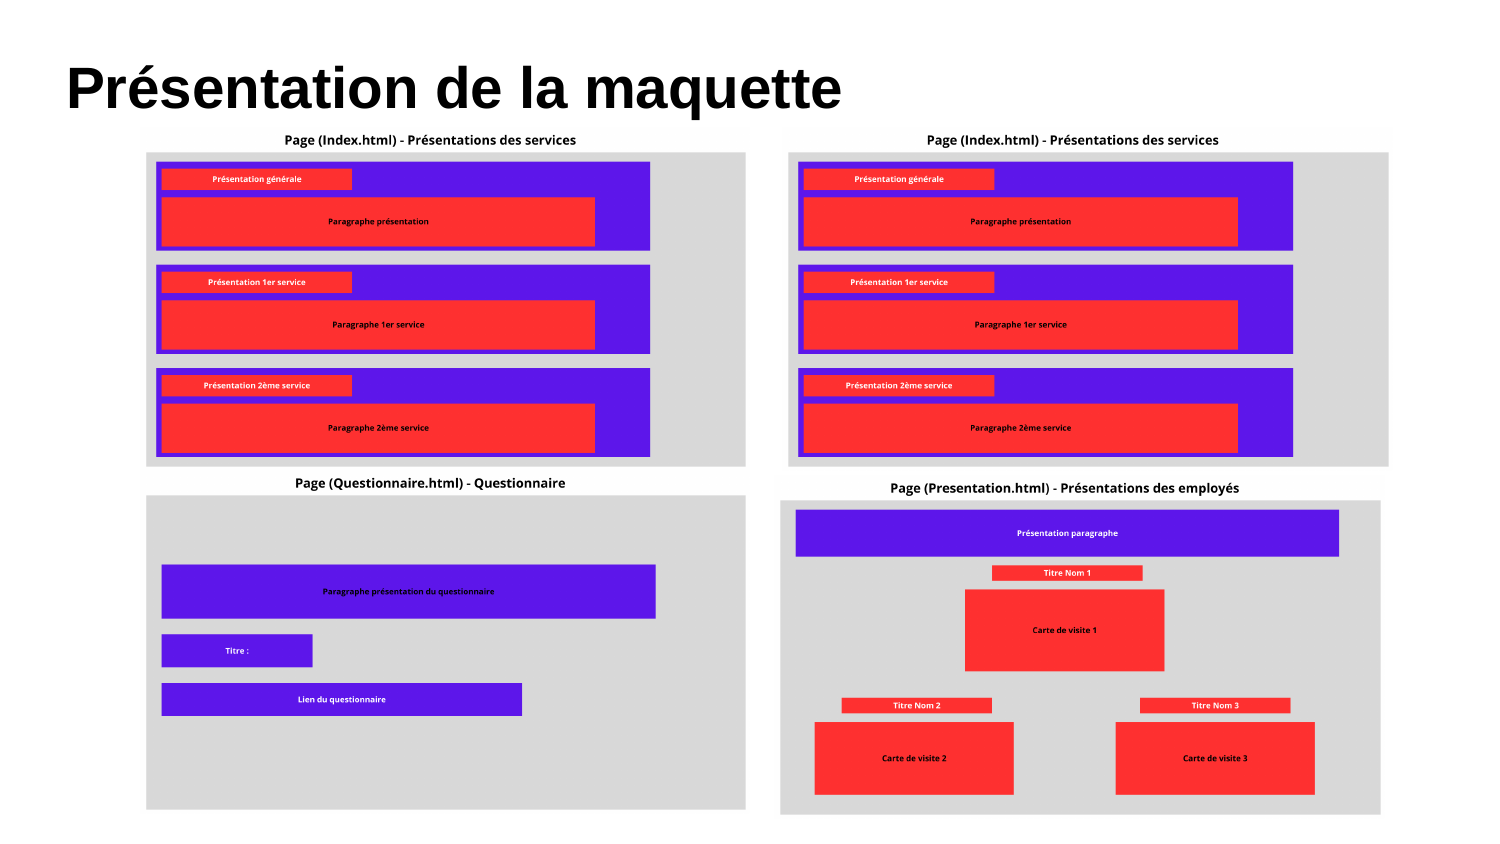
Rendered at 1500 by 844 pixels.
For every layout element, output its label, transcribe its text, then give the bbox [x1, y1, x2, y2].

title Présentation de la maquette [51, 35, 1449, 167]
picture [782, 127, 1393, 471]
picture [774, 475, 1385, 819]
picture [140, 127, 750, 814]
